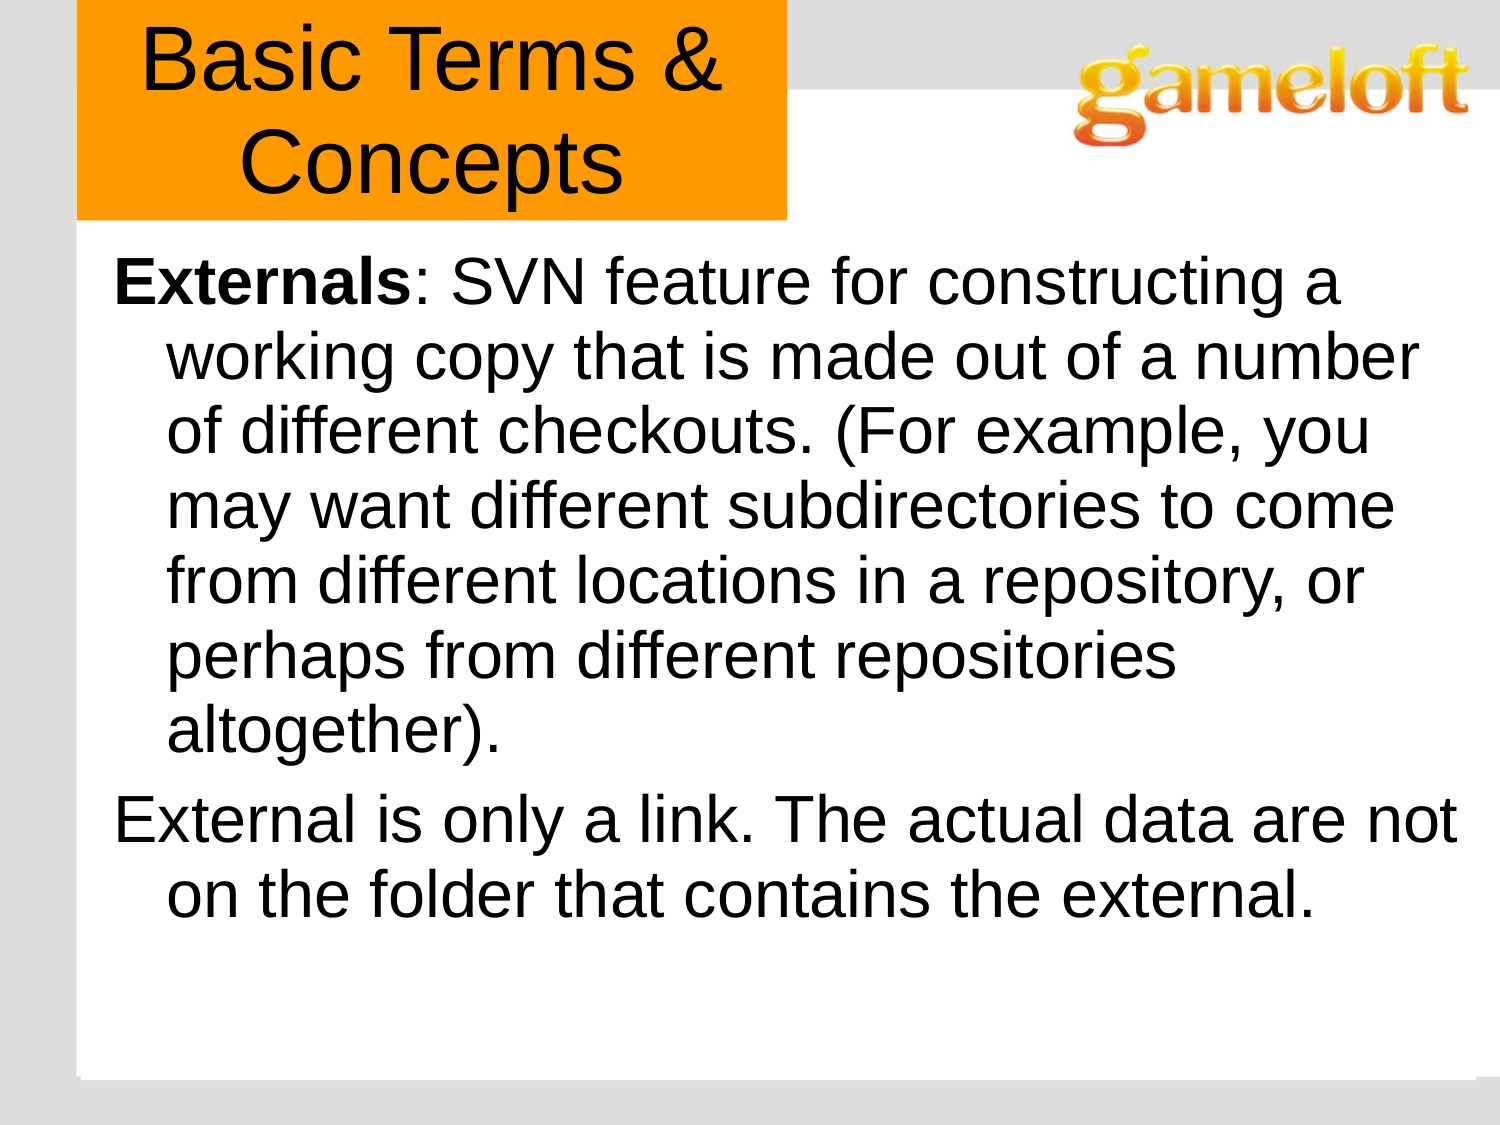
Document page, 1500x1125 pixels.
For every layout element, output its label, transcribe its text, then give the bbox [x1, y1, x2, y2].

title Basic Terms & Concepts [76, 0, 788, 221]
list Externals: SVN feature for constructing a working copy that is made out of a number of different checkouts. (For example, you may want different subdirectories to come from different locations in a repository, or perhaps from different repositories altogether). External is only a link. The actual data are not on the folder that contains the external. [80, 236, 1477, 1078]
picture [0, 0, 1500, 1125]
